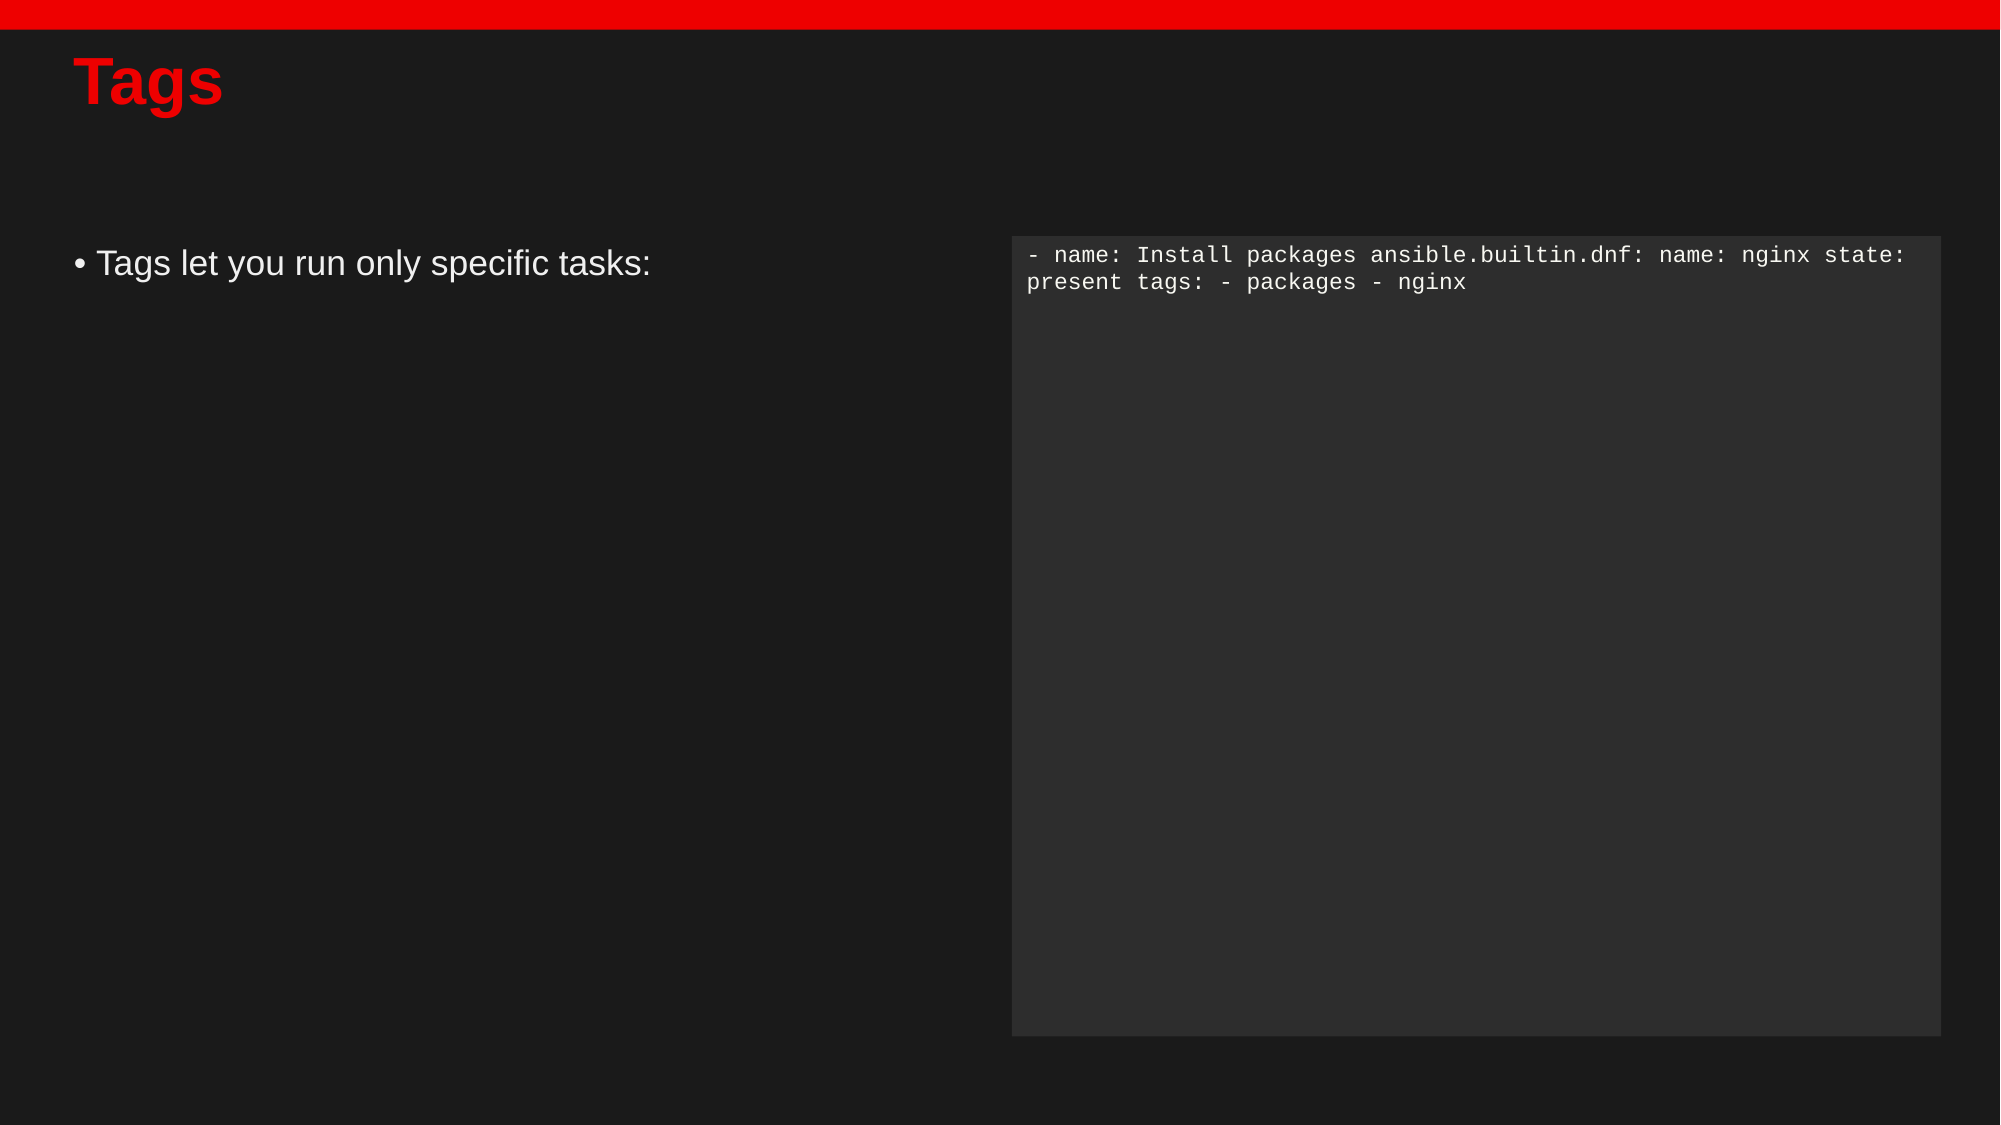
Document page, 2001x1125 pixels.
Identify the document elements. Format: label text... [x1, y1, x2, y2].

text_box [0, 0, 2001, 30]
text_box - name: Install packages ansible.builtin.dnf: name: nginx state: present tags: - packages - nginx [1011, 236, 1942, 1037]
text_box • Tags let you run only specific tasks: [59, 236, 989, 1037]
text_box Tags [59, 36, 1942, 208]
